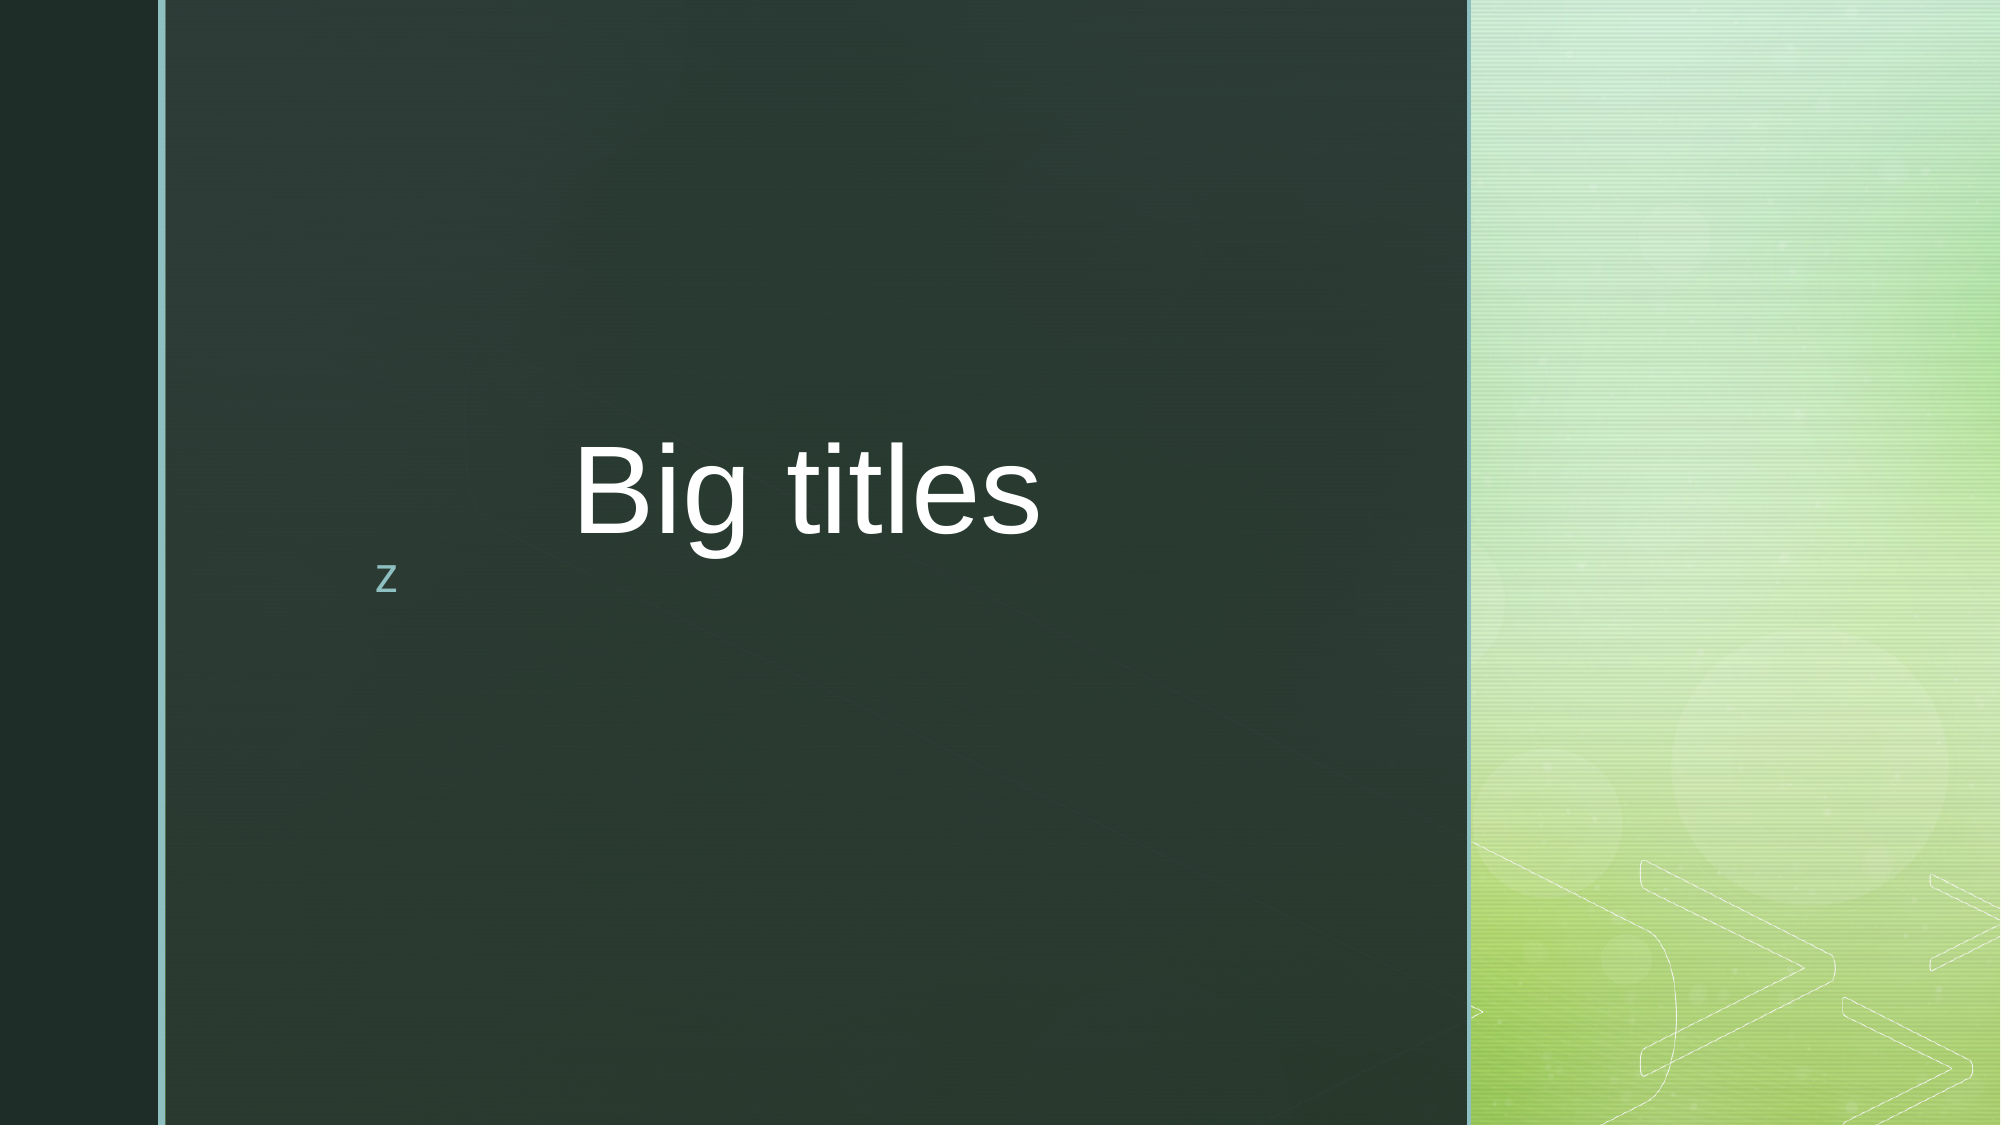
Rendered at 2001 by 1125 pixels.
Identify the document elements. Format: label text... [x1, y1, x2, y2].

title Big titles [354, 417, 1260, 790]
